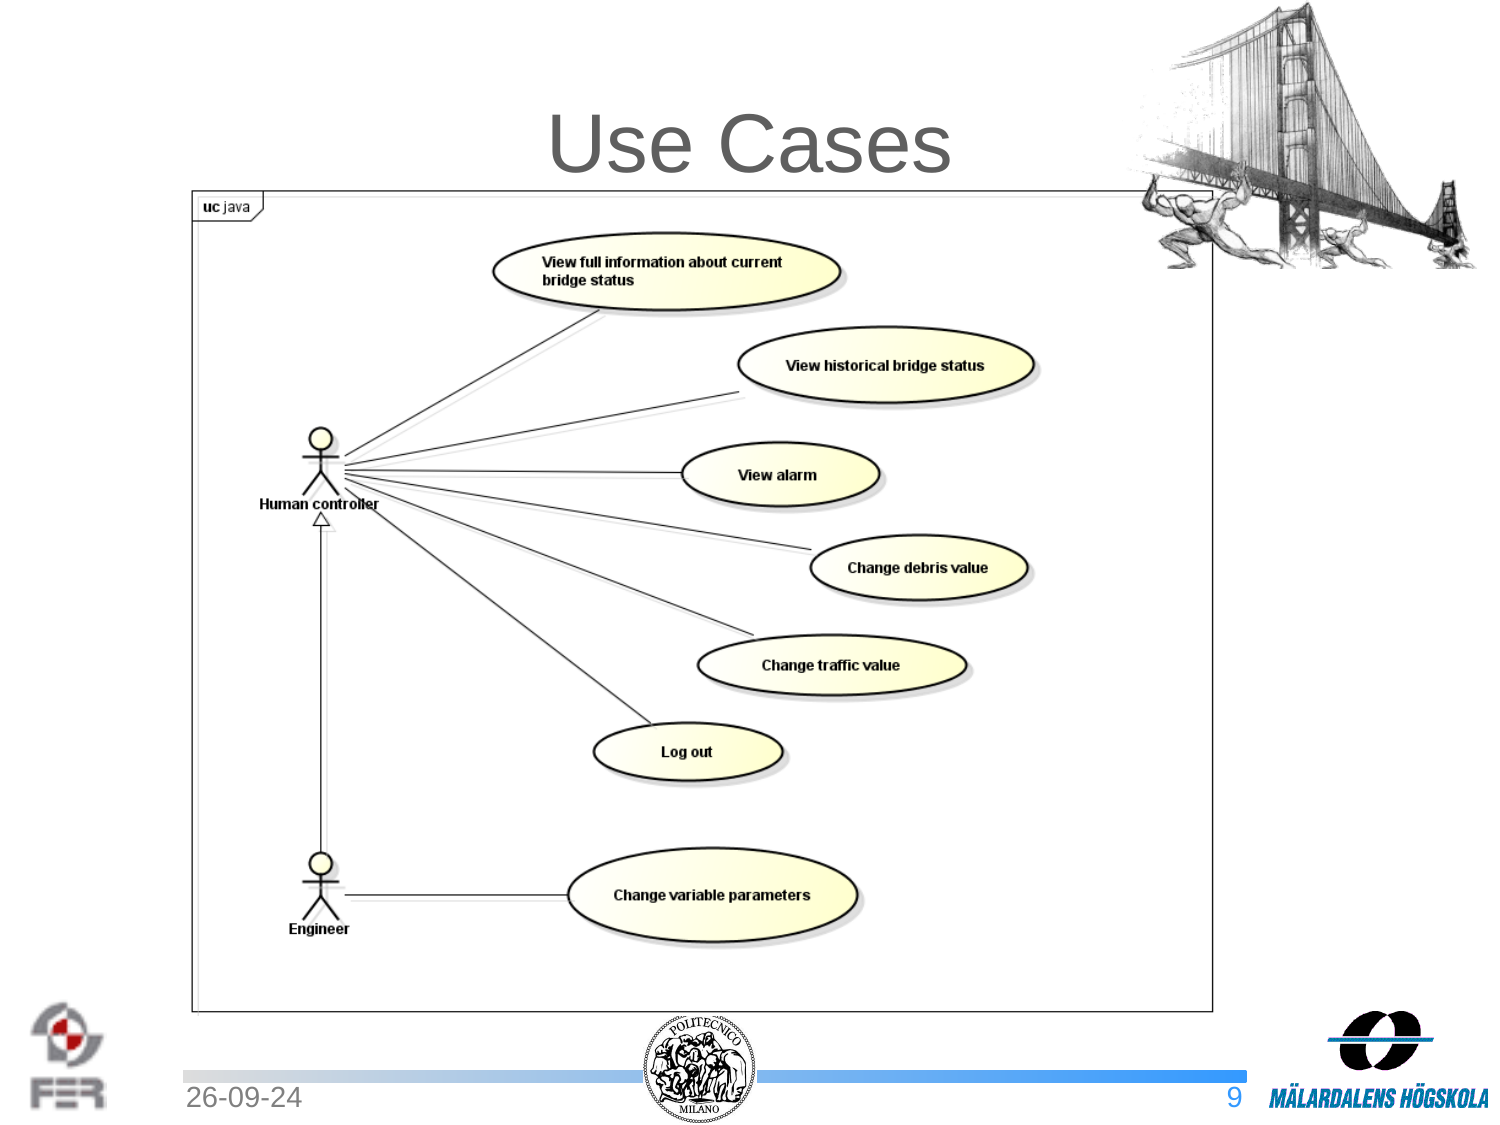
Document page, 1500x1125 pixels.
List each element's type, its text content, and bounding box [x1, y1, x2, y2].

picture [1368, 1093, 1374, 1104]
picture [1435, 1096, 1441, 1104]
picture [188, 0, 1477, 1123]
picture [1454, 1091, 1459, 1108]
title Use Cases [75, 45, 1122, 233]
text_box 13-10-30 [171, 1070, 396, 1114]
picture [1269, 1011, 1488, 1108]
picture [29, 987, 107, 1125]
text_box <numero> [1186, 1070, 1258, 1114]
